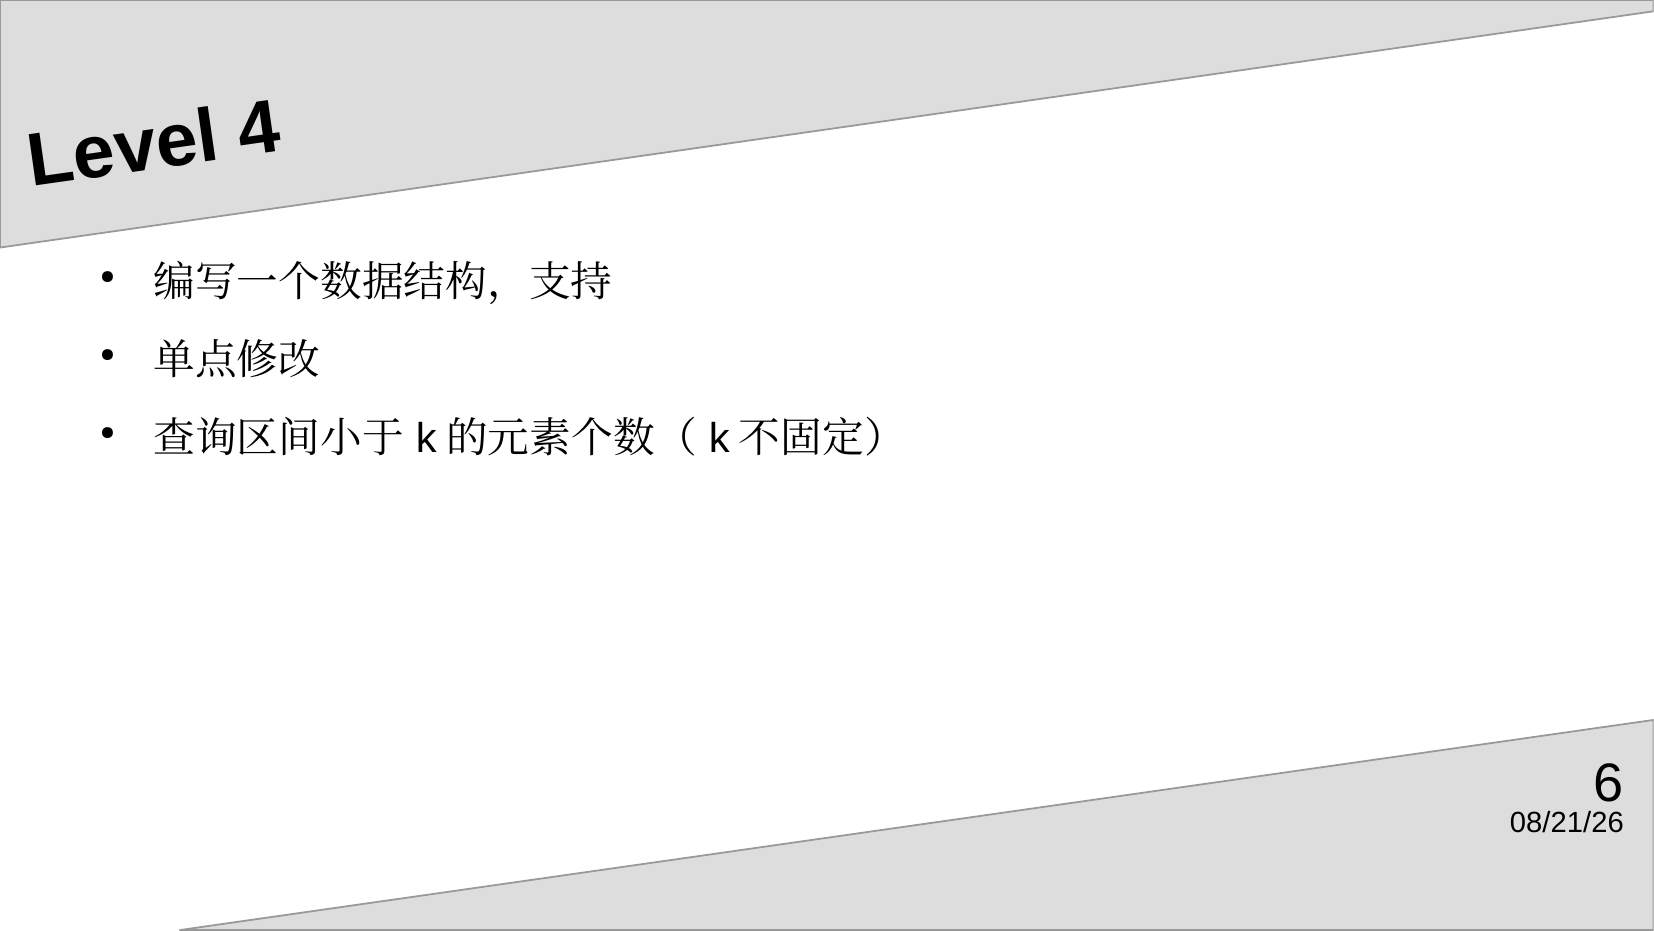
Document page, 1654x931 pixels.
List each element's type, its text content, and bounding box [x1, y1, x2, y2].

title Level 4 [16, 0, 1501, 239]
list 编写一个数据结构，支持 单点修改 查询区间小于k的元素个数（k不固定） [82, 248, 1538, 789]
